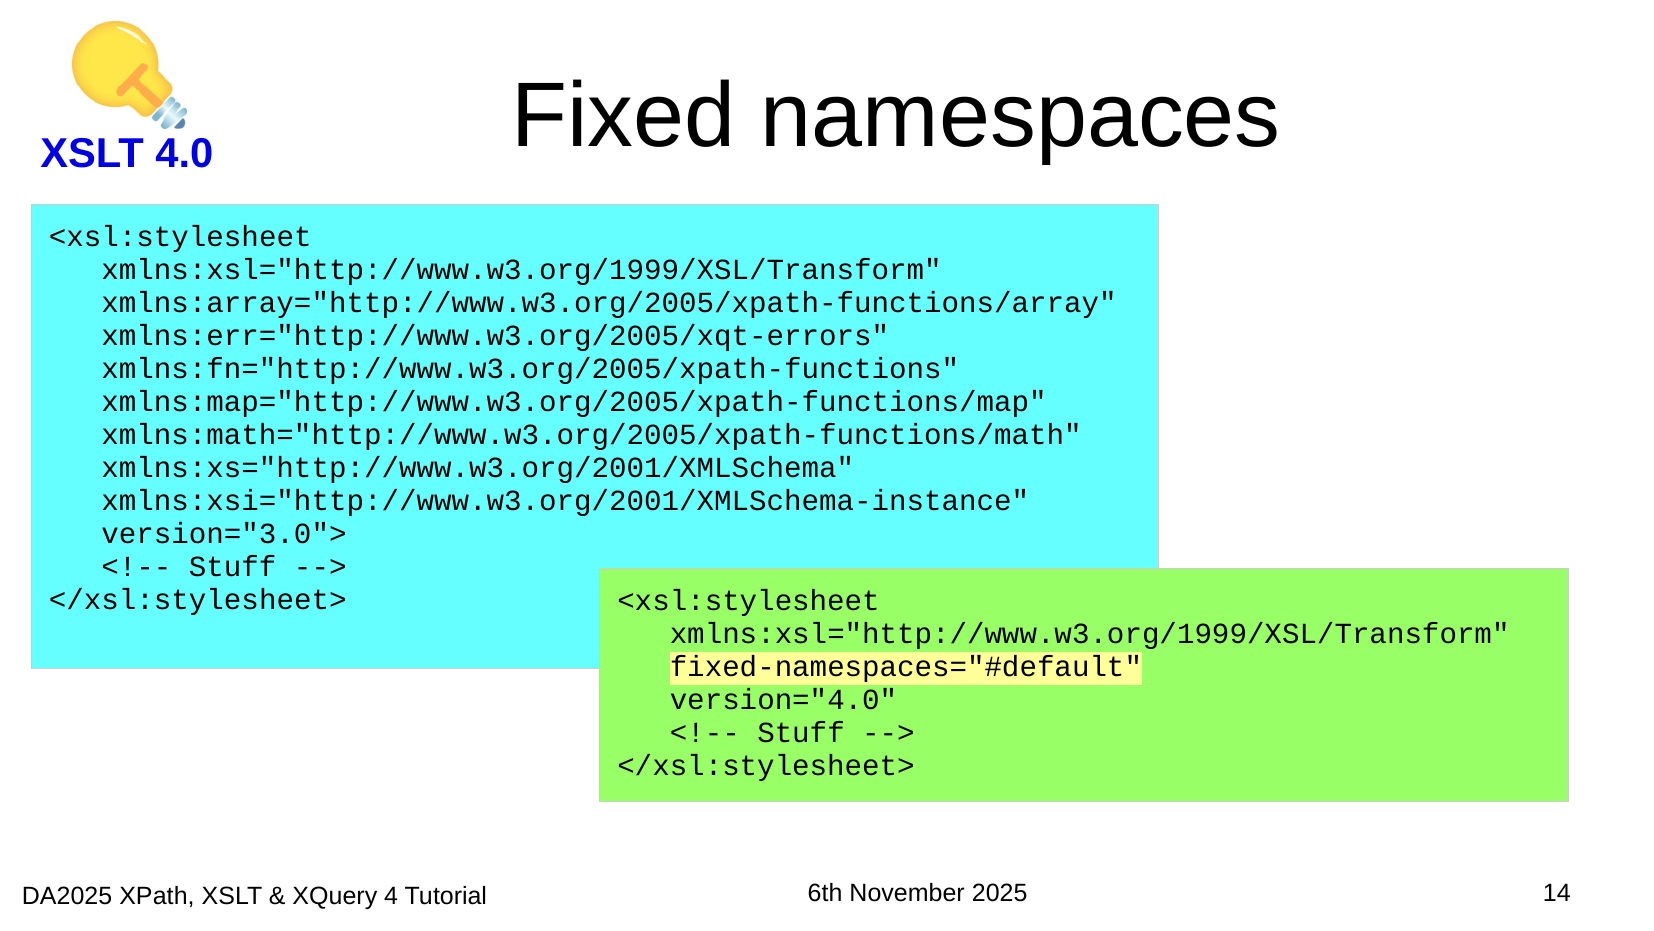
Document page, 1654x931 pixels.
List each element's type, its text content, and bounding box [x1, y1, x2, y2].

text_box <xsl:stylesheet xmlns:xsl="http://www.w3.org/1999/XSL/Transform" xmlns:array="http://www.w3.org/2005/xpath-functions/array" xmlns:err="http://www.w3.org/2005/xqt-errors" xmlns:fn="http://www.w3.org/2005/xpath-functions" xmlns:map="http://www.w3.org/2005/xpath-functions/map" xmlns:math="http://www.w3.org/2005/xpath-functions/math" xmlns:xs="http://www.w3.org/2001/XMLSchema" xmlns:xsi="http://www.w3.org/2001/XMLSchema-instance" version="3.0"> <!-- Stuff --> </xsl:stylesheet> [31, 204, 1159, 669]
title Fixed namespaces [222, 37, 1571, 193]
picture [72, 21, 187, 129]
text_box <xsl:stylesheet xmlns:xsl="http://www.w3.org/1999/XSL/Transform" fixed-namespaces="#default" version="4.0" <!-- Stuff --> </xsl:stylesheet> [599, 568, 1569, 802]
